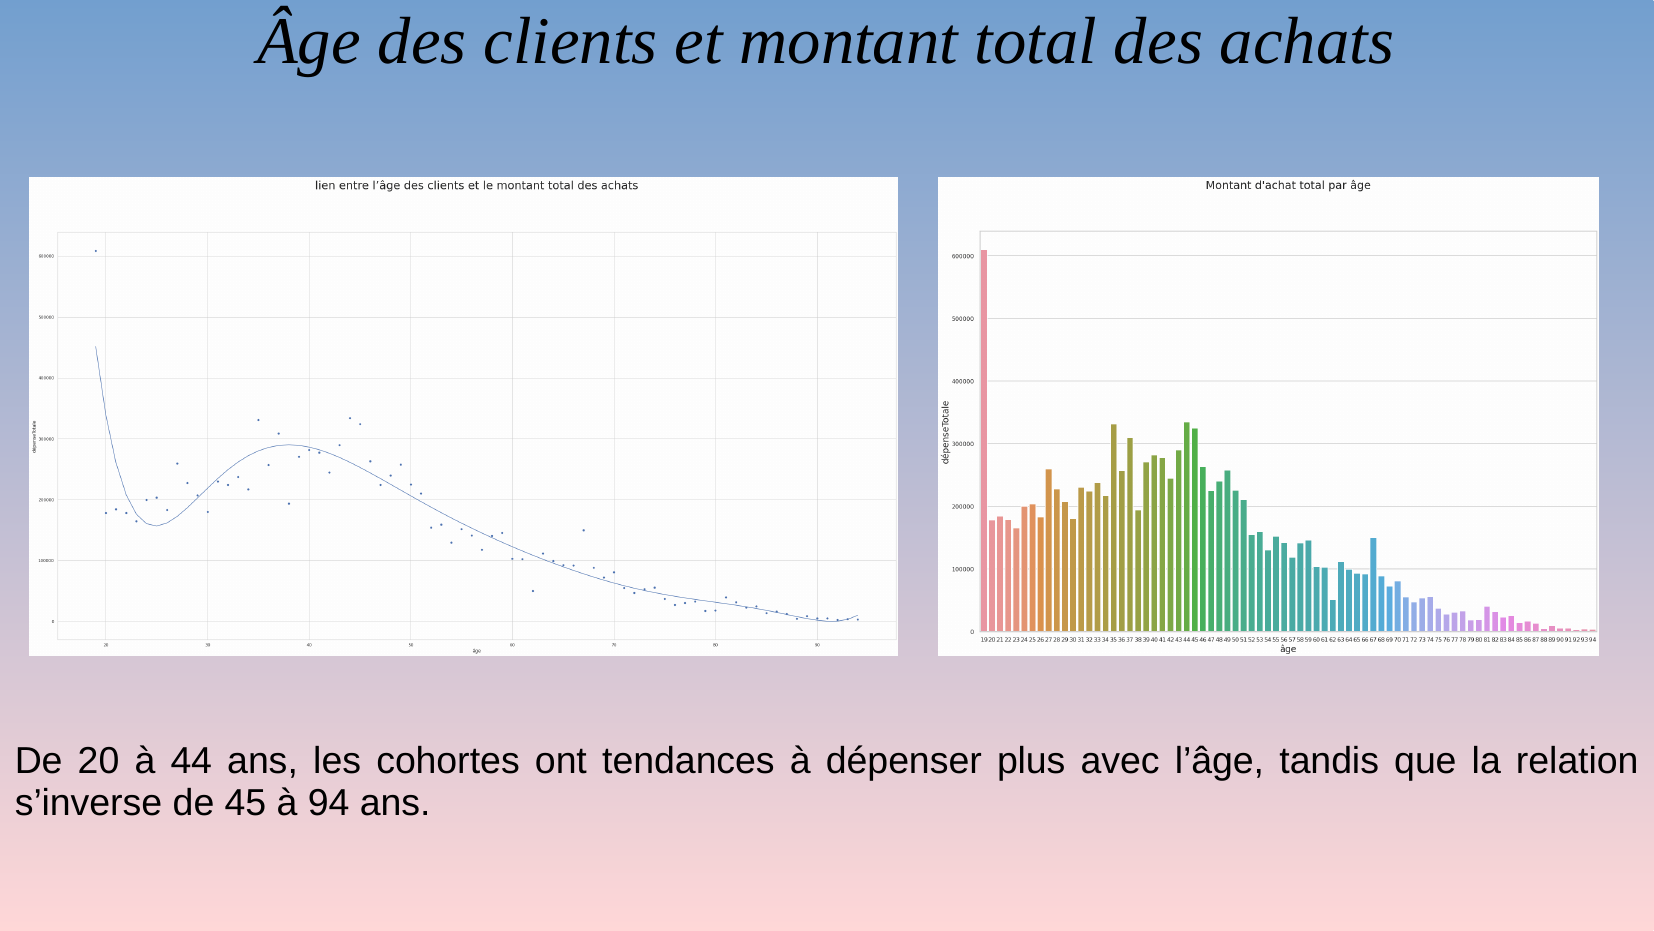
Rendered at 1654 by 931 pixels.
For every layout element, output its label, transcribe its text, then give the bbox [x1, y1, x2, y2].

title Âge des clients et montant total des achats [0, 0, 1654, 83]
picture [938, 177, 1599, 656]
picture [29, 177, 898, 656]
text_box De 20 à 44 ans, les cohortes ont tendances à dépenser plus avec l’âge, tandis que la relation s’inverse de 45 à 94 ans. [0, 732, 1654, 851]
